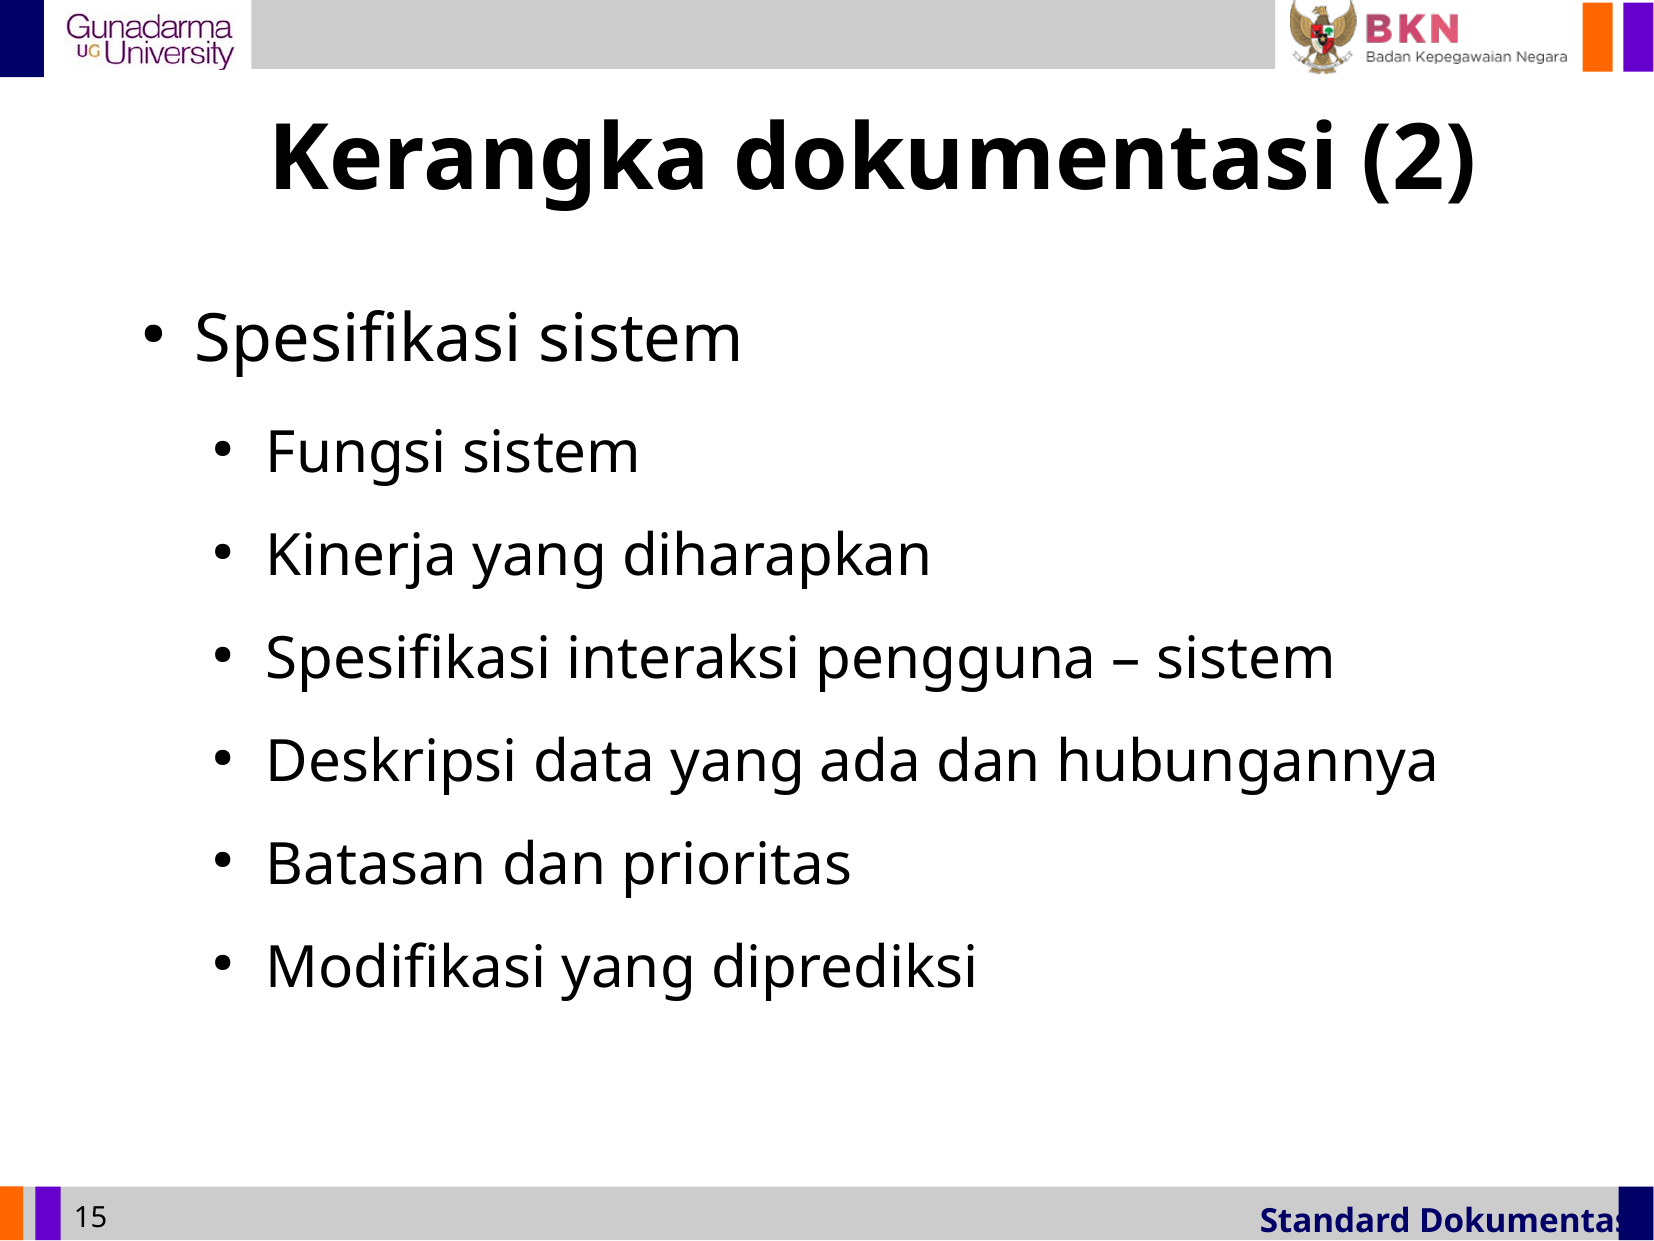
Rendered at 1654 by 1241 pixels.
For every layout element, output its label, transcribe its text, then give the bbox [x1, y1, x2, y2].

picture [1290, 0, 1567, 56]
title Kerangka dokumentasi (2) [116, 56, 1630, 251]
picture [65, 0, 235, 70]
list Spesifikasi sistem Fungsi sistem Kinerja yang diharapkan Spesifikasi interaksi pengguna – sistem Deskripsi data yang ada dan hubungannya Batasan dan prioritas Modifikasi yang diprediksi [124, 290, 1630, 1109]
